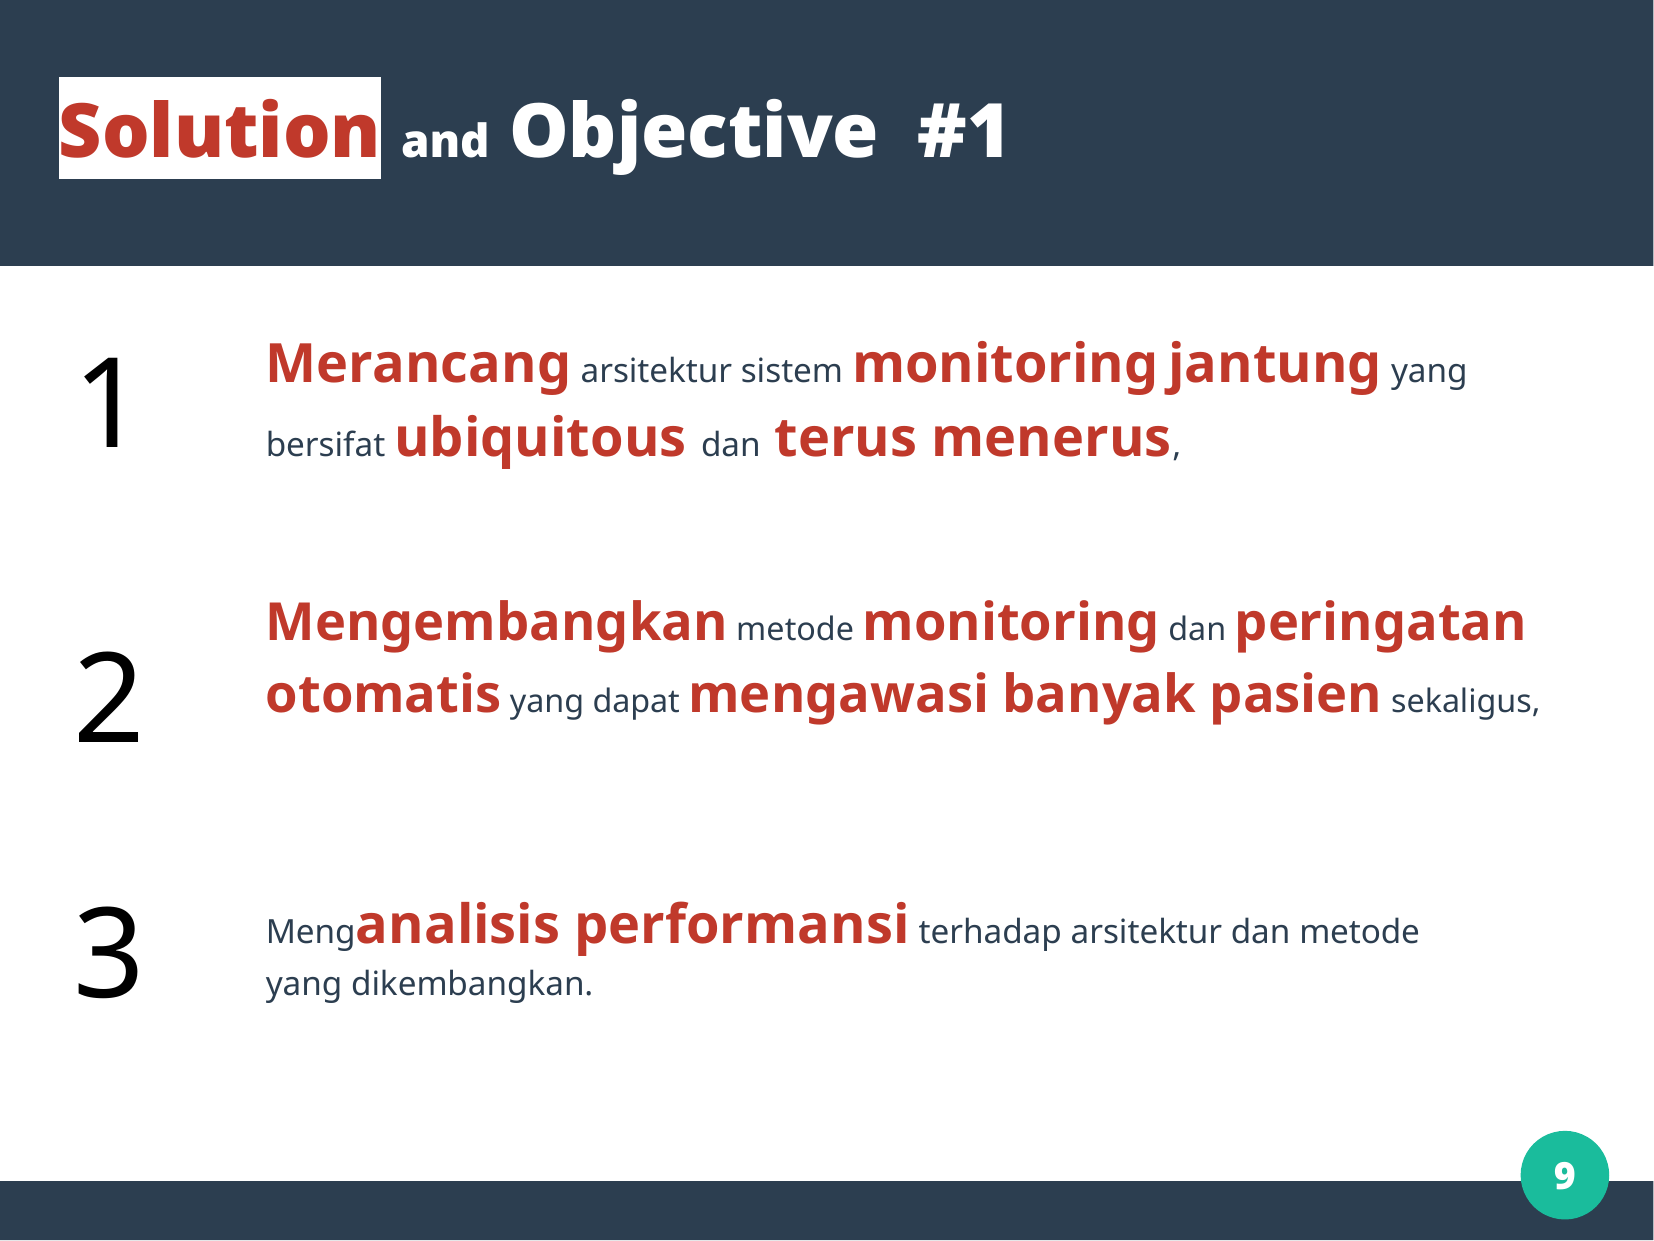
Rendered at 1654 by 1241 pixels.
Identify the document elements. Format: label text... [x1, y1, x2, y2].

list Menganalisis performansi terhadap arsitektur dan metode yang dikembangkan. [194, 885, 1495, 1063]
text_box 1 [59, 306, 237, 467]
list Mengembangkan metode monitoring dan peringatan otomatis yang dapat mengawasi banyak pasien sekaligus, [265, 584, 1565, 798]
text_box 2 [59, 601, 237, 762]
title Solution and Objective #1 [58, 49, 1595, 207]
list Merancang arsitektur sistem monitoring jantung yang bersifat ubiquitous dan terus menerus, [194, 324, 1583, 502]
text_box 3 [59, 856, 237, 1017]
